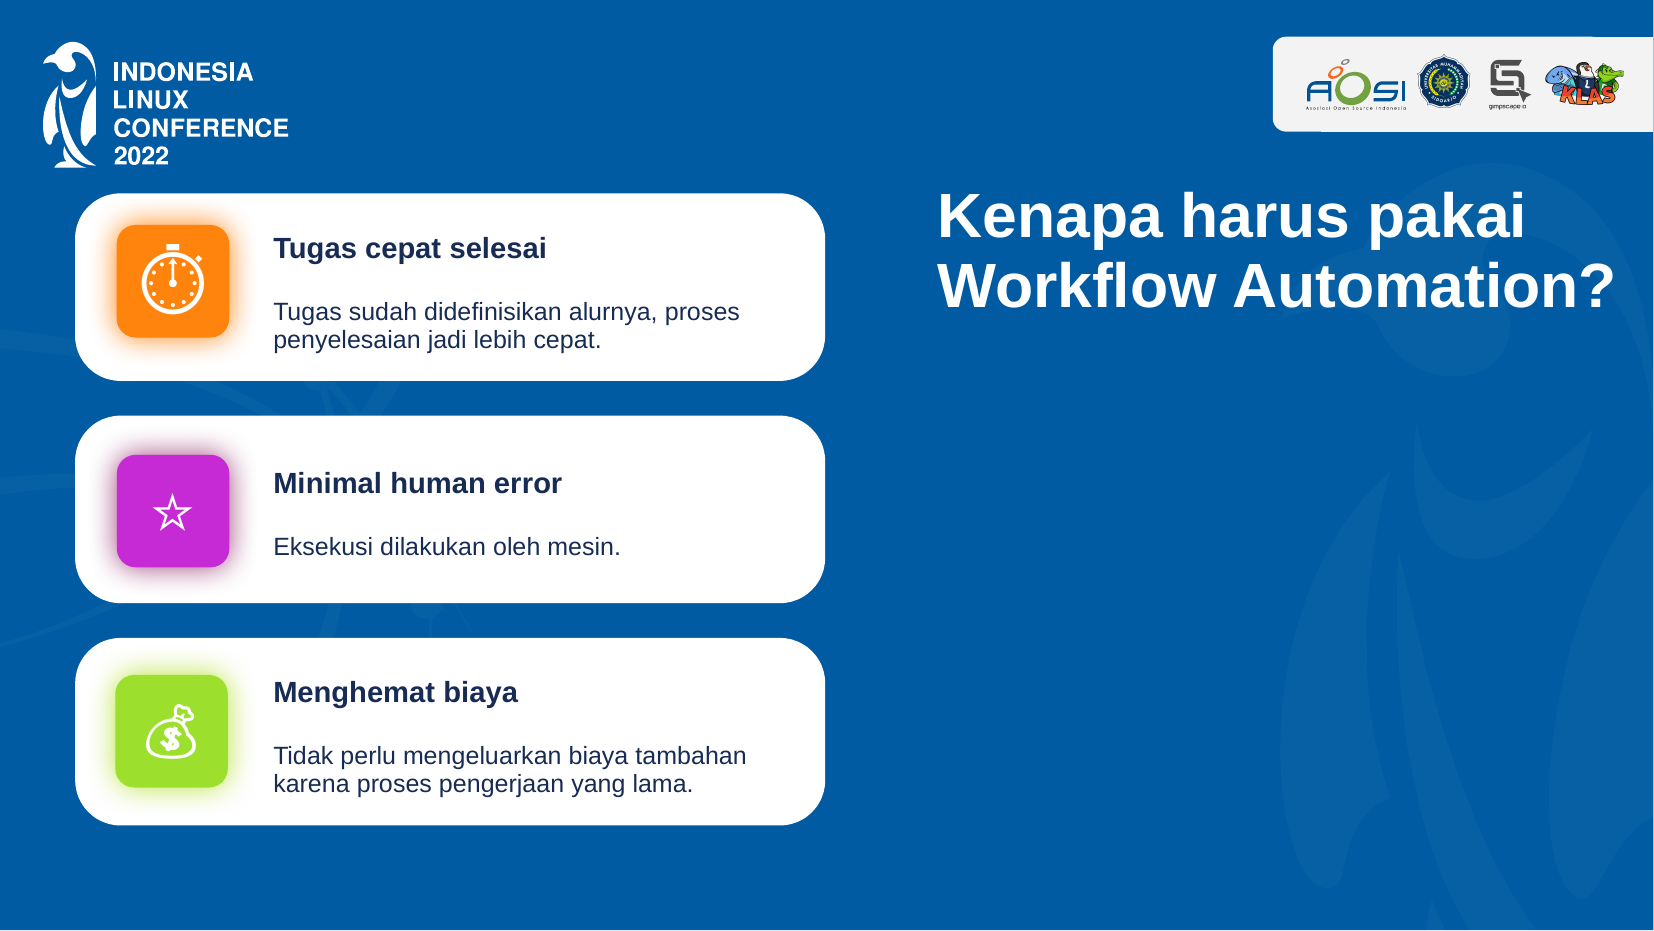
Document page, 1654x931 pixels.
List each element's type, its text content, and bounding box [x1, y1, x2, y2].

text_box Menghemat biaya Tidak perlu mengeluarkan biaya tambahan karena proses pengerjaan yang lama. [237, 676, 788, 798]
text_box Minimal human error Eksekusi dilakukan oleh mesin. [237, 453, 788, 576]
text_box 💰 [115, 674, 228, 788]
text_box [75, 637, 826, 826]
text_box ⭐ [116, 454, 230, 568]
text_box Tugas cepat selesai Tugas sudah didefinisikan alurnya, proses penyelesaian jadi lebih cepat. [237, 232, 788, 354]
text_box [75, 193, 826, 381]
text_box [75, 415, 826, 604]
picture [1545, 62, 1624, 105]
title Kenapa harus pakai Workflow Automation? [937, 181, 1651, 376]
text_box ⏱ [116, 224, 230, 338]
picture [1417, 54, 1471, 108]
